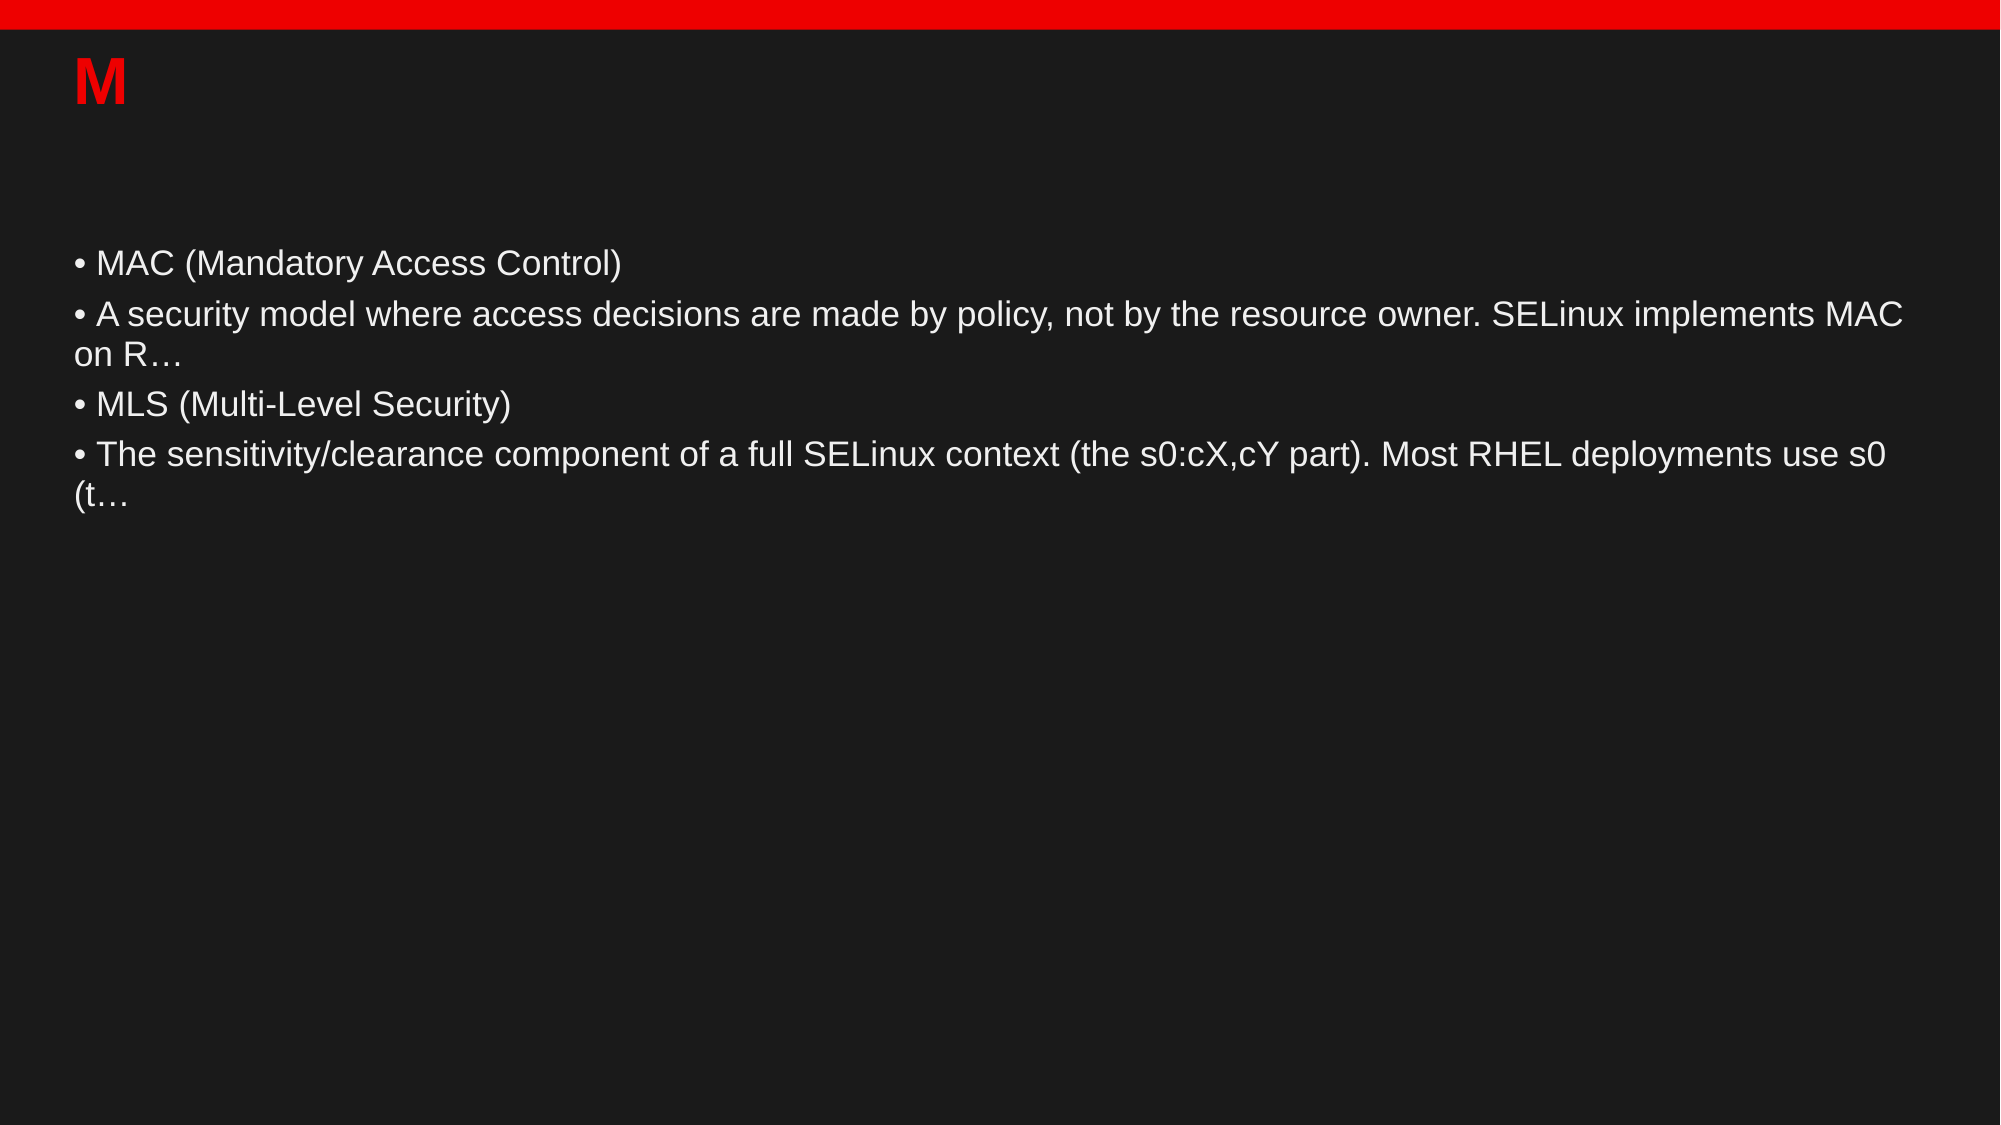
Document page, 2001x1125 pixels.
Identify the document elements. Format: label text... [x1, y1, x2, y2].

text_box [0, 0, 2001, 30]
text_box M [59, 36, 1942, 208]
text_box • MAC (Mandatory Access Control) • A security model where access decisions are made by policy, not by the resource owner. SELinux implements MAC on R… • MLS (Multi-Level Security) • The sensitivity/clearance component of a full SELinux context (the s0:cX,cY part). Most RHEL deployments use s0 (t… [59, 236, 1942, 1037]
